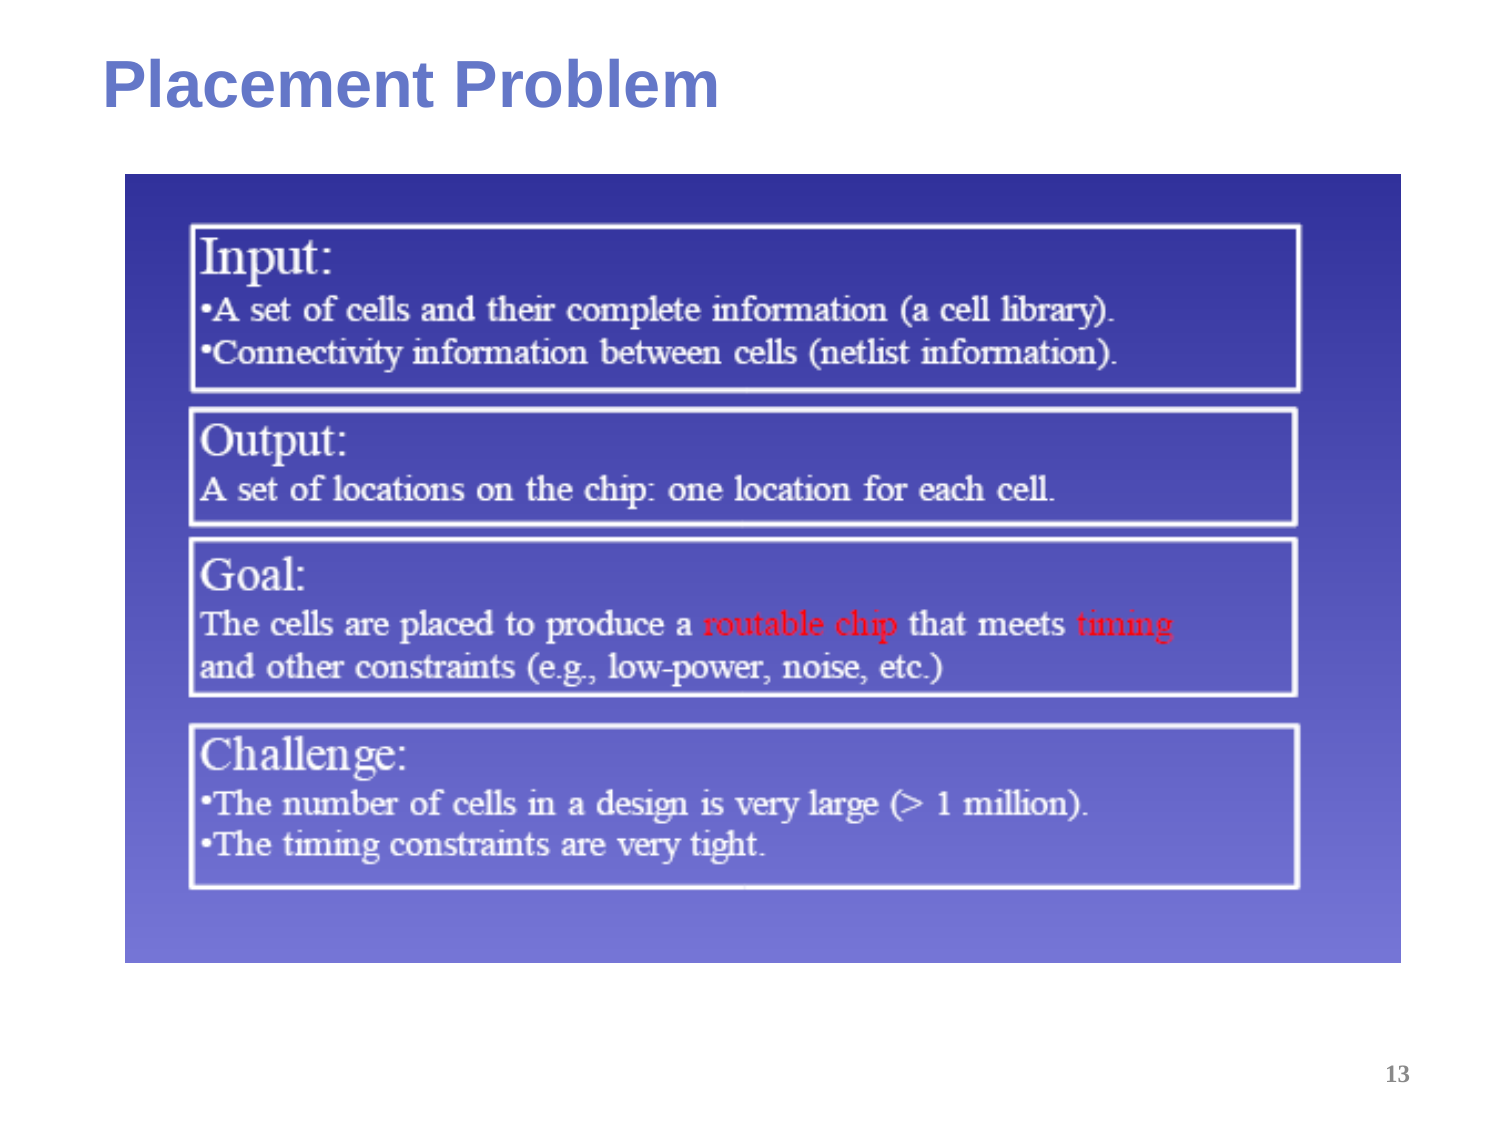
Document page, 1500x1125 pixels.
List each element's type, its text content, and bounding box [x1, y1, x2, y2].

picture [125, 174, 1401, 963]
text_box <number> [1074, 1042, 1426, 1103]
text_box Placement Problem [87, 37, 1426, 126]
